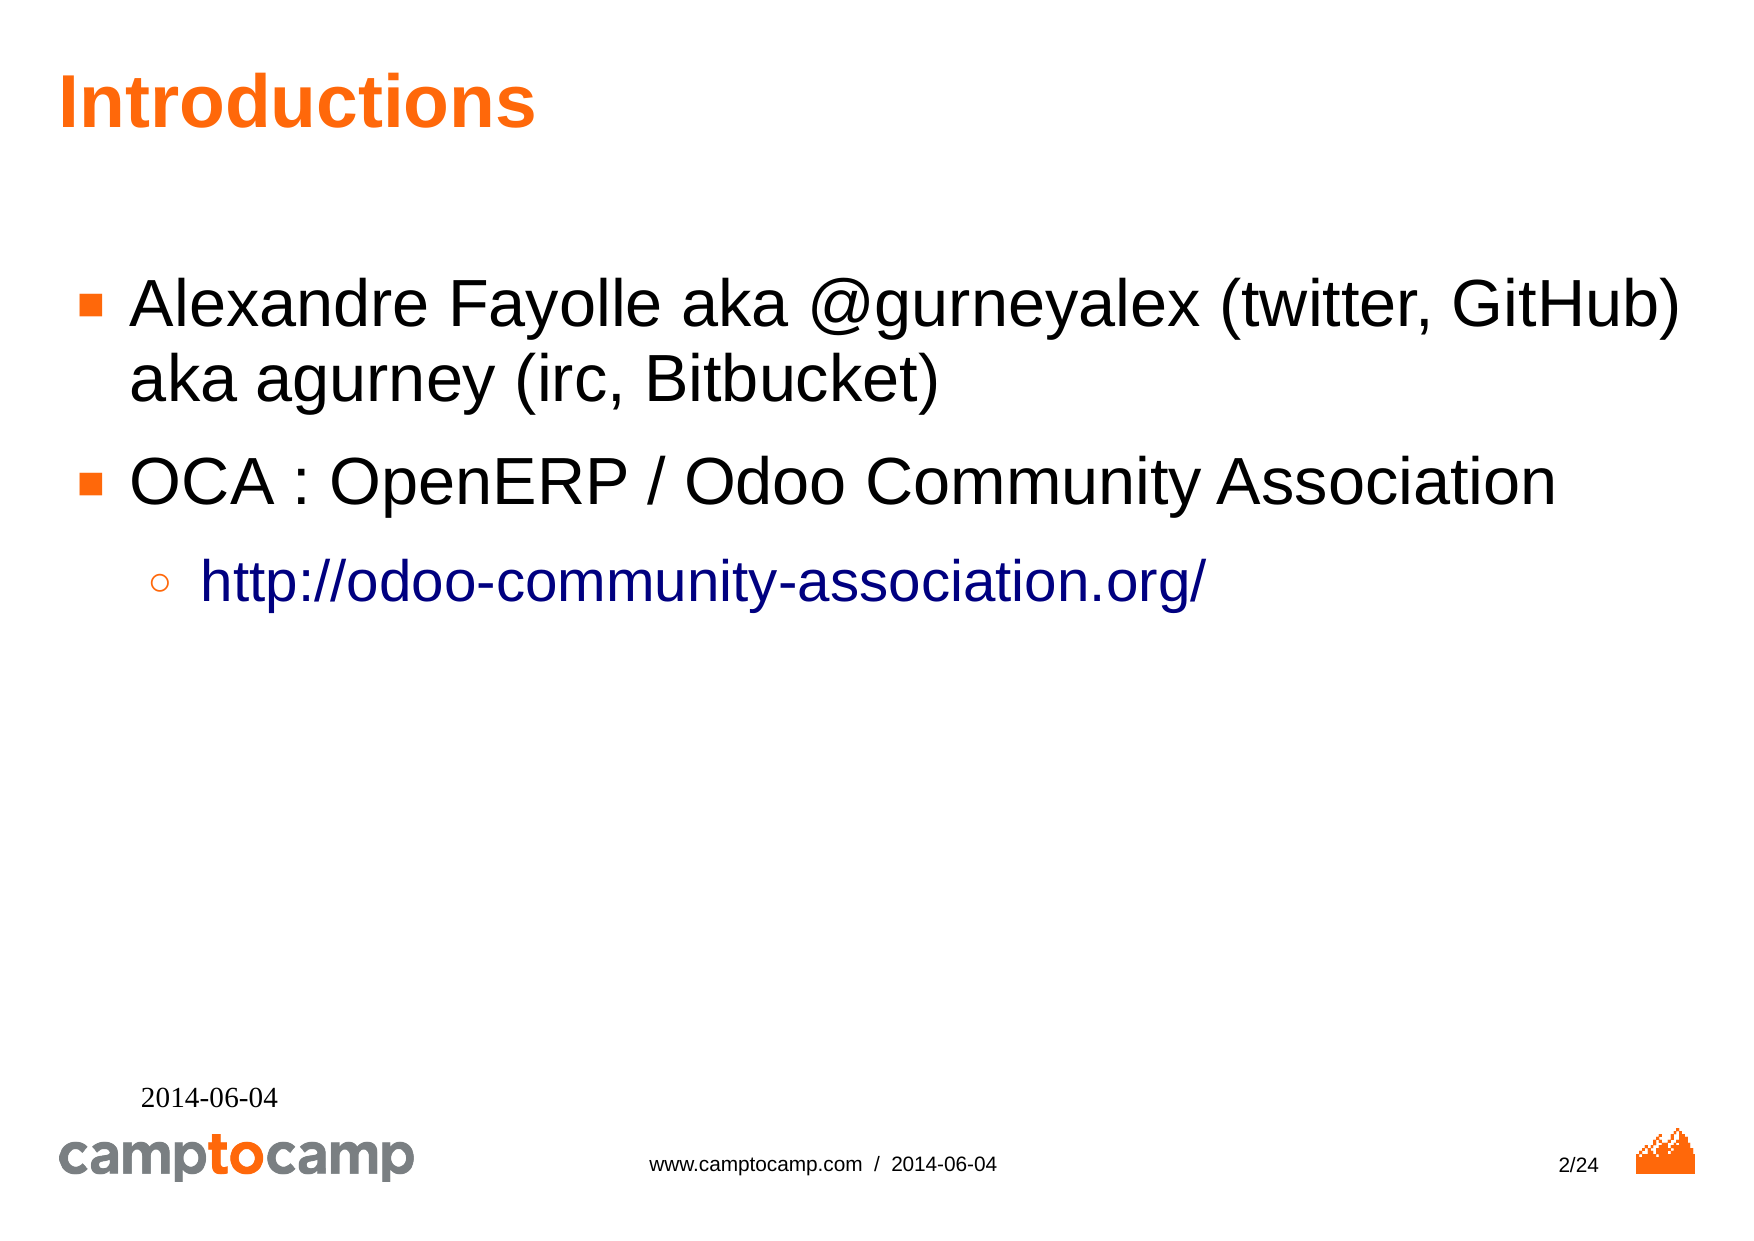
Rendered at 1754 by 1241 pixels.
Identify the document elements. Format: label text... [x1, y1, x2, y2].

list Alexandre Fayolle aka @gurneyalex (twitter, GitHub) aka agurney (irc, Bitbucket) OCA : OpenERP / Odoo Community Association http://odoo-community-association.org/ [59, 265, 1696, 917]
picture [59, 1134, 414, 1182]
picture [1636, 1128, 1695, 1174]
title Introductions [59, 59, 1695, 247]
